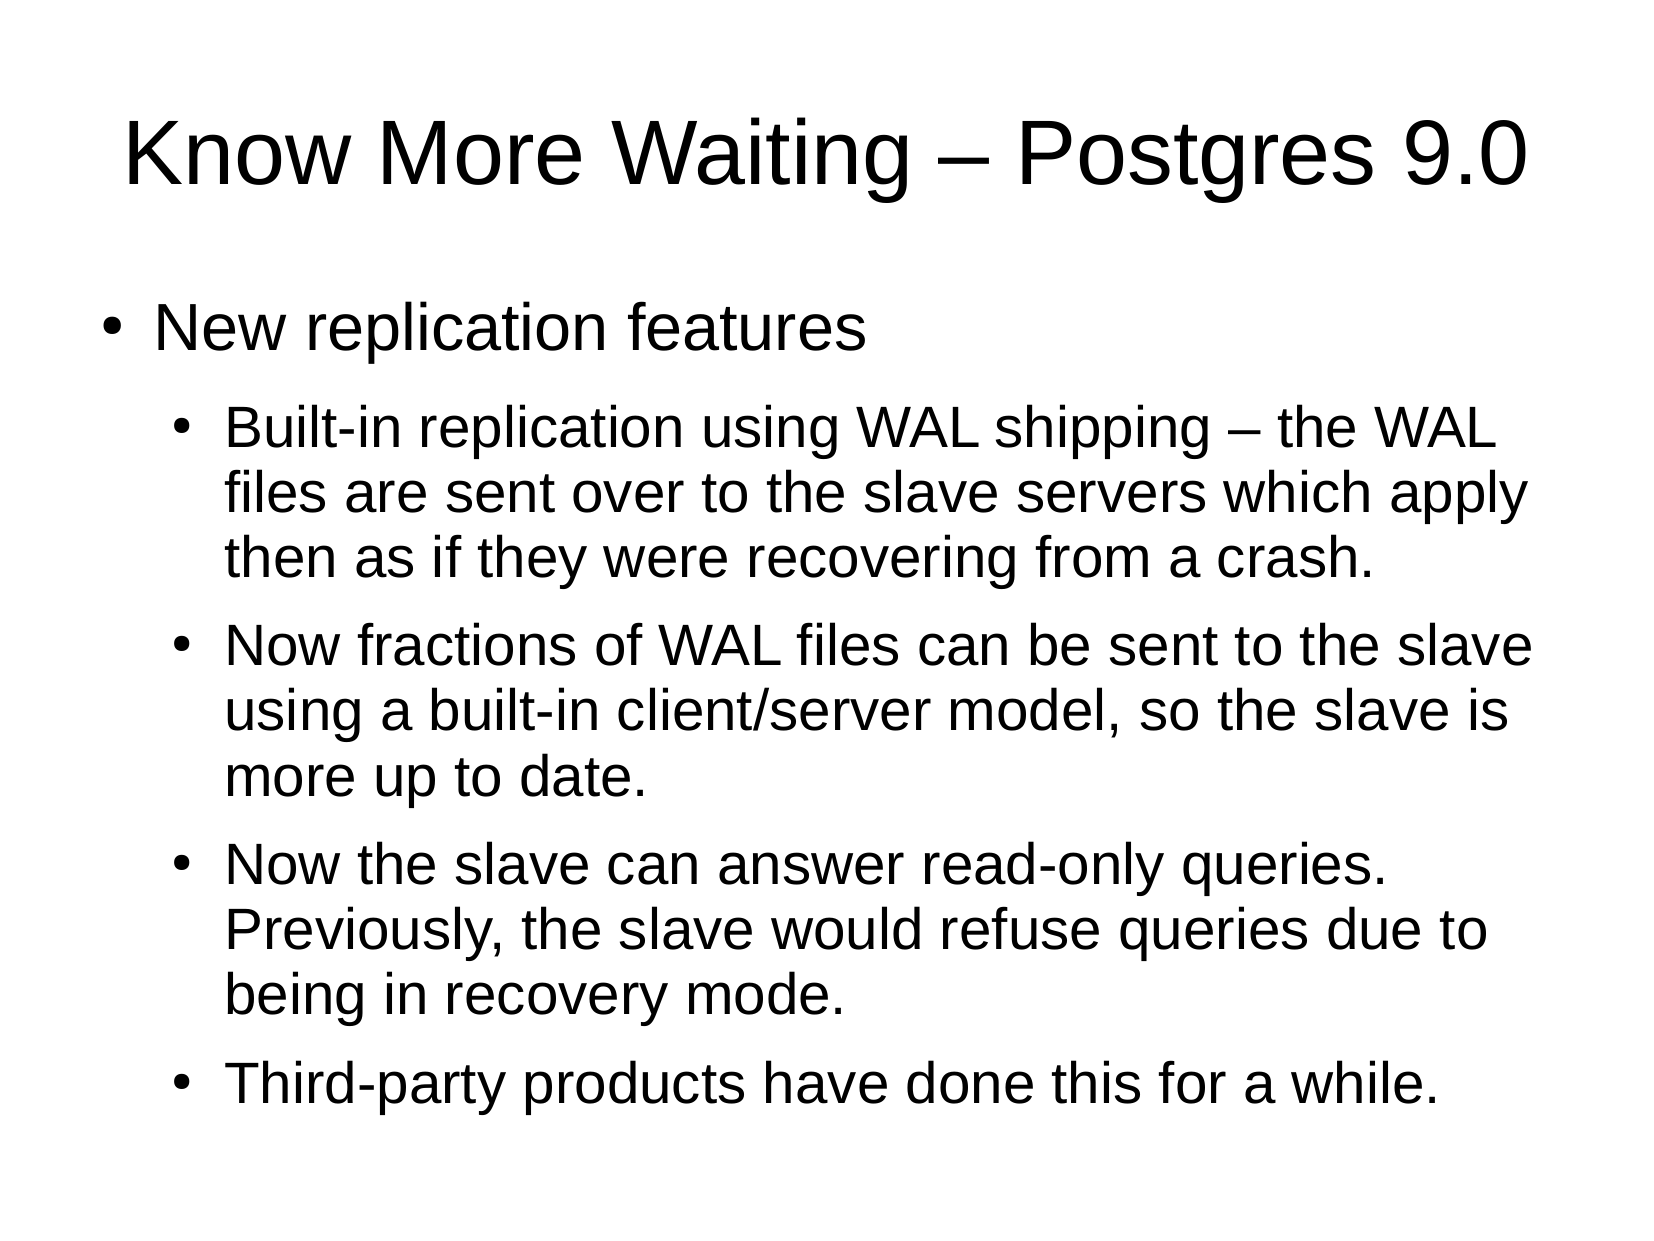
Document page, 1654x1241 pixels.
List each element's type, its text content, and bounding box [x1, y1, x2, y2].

list New replication features Built-in replication using WAL shipping – the WAL files are sent over to the slave servers which apply then as if they were recovering from a crash. Now fractions of WAL files can be sent to the slave using a built-in client/server model, so the slave is more up to date. Now the slave can answer read-only queries. Previously, the slave would refuse queries due to being in recovery mode. Third-party products have done this for a while. [82, 290, 1571, 1182]
title Know More Waiting – Postgres 9.0 [82, 56, 1571, 250]
